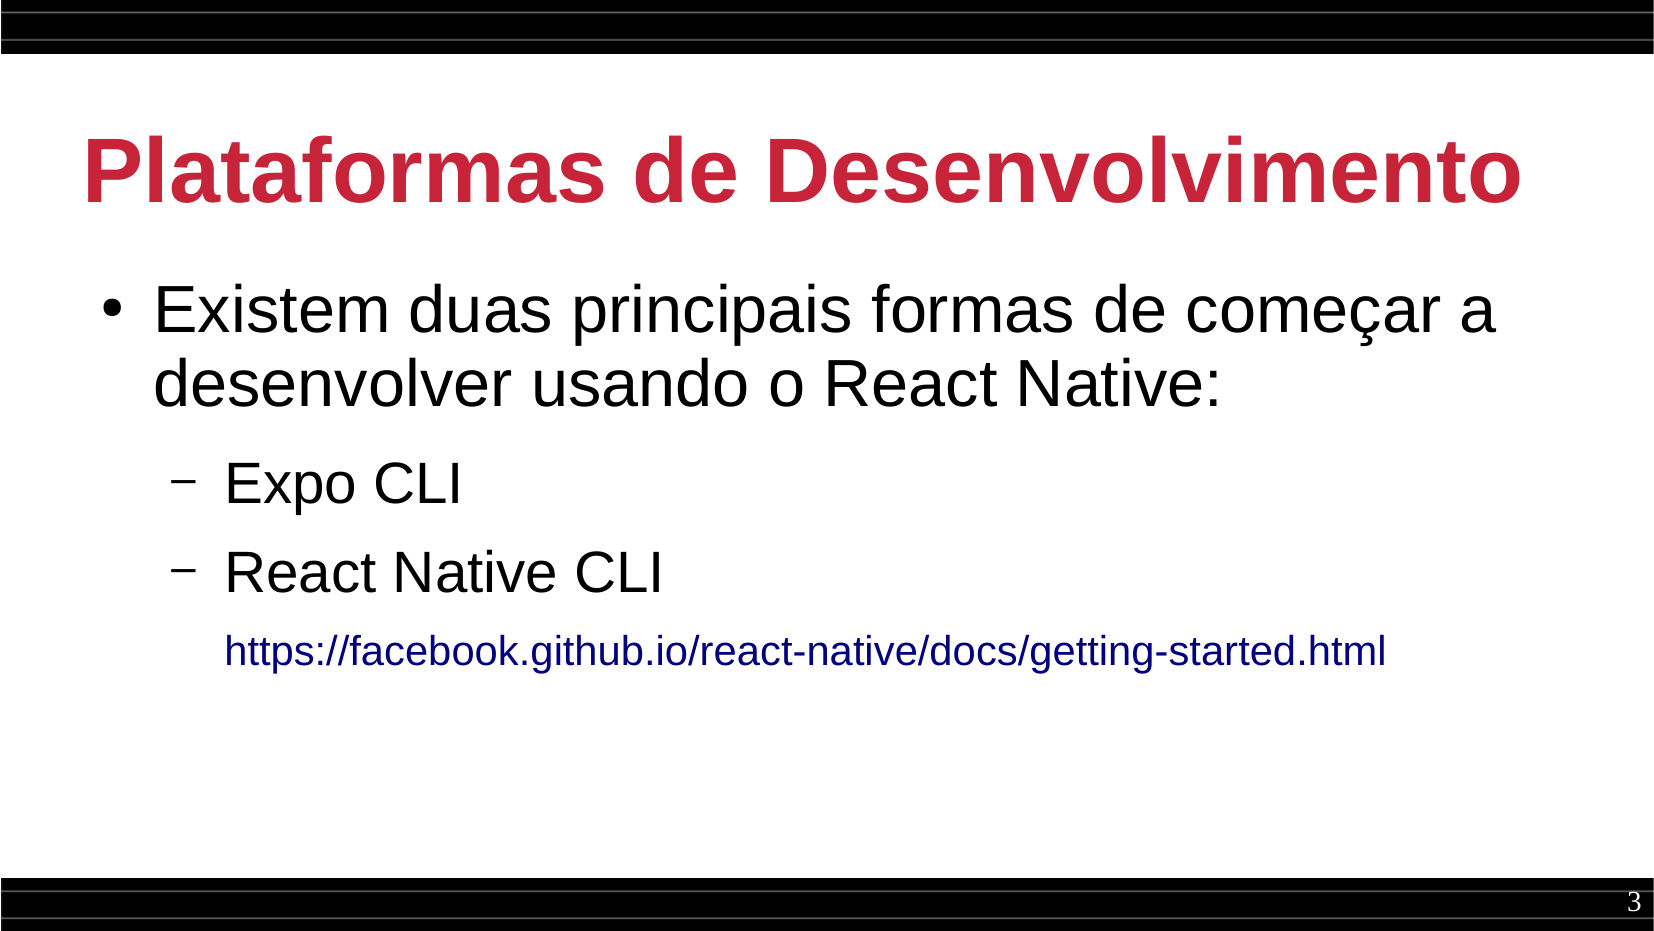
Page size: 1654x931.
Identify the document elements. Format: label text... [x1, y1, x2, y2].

picture [1, 878, 1654, 931]
title Plataformas de Desenvolvimento [82, 92, 1571, 249]
picture [1, 0, 1654, 54]
list Existem duas principais formas de começar a desenvolver usando o React Native: Expo CLI React Native CLI https://facebook.github.io/react-native/docs/getting-started.html [82, 271, 1571, 758]
